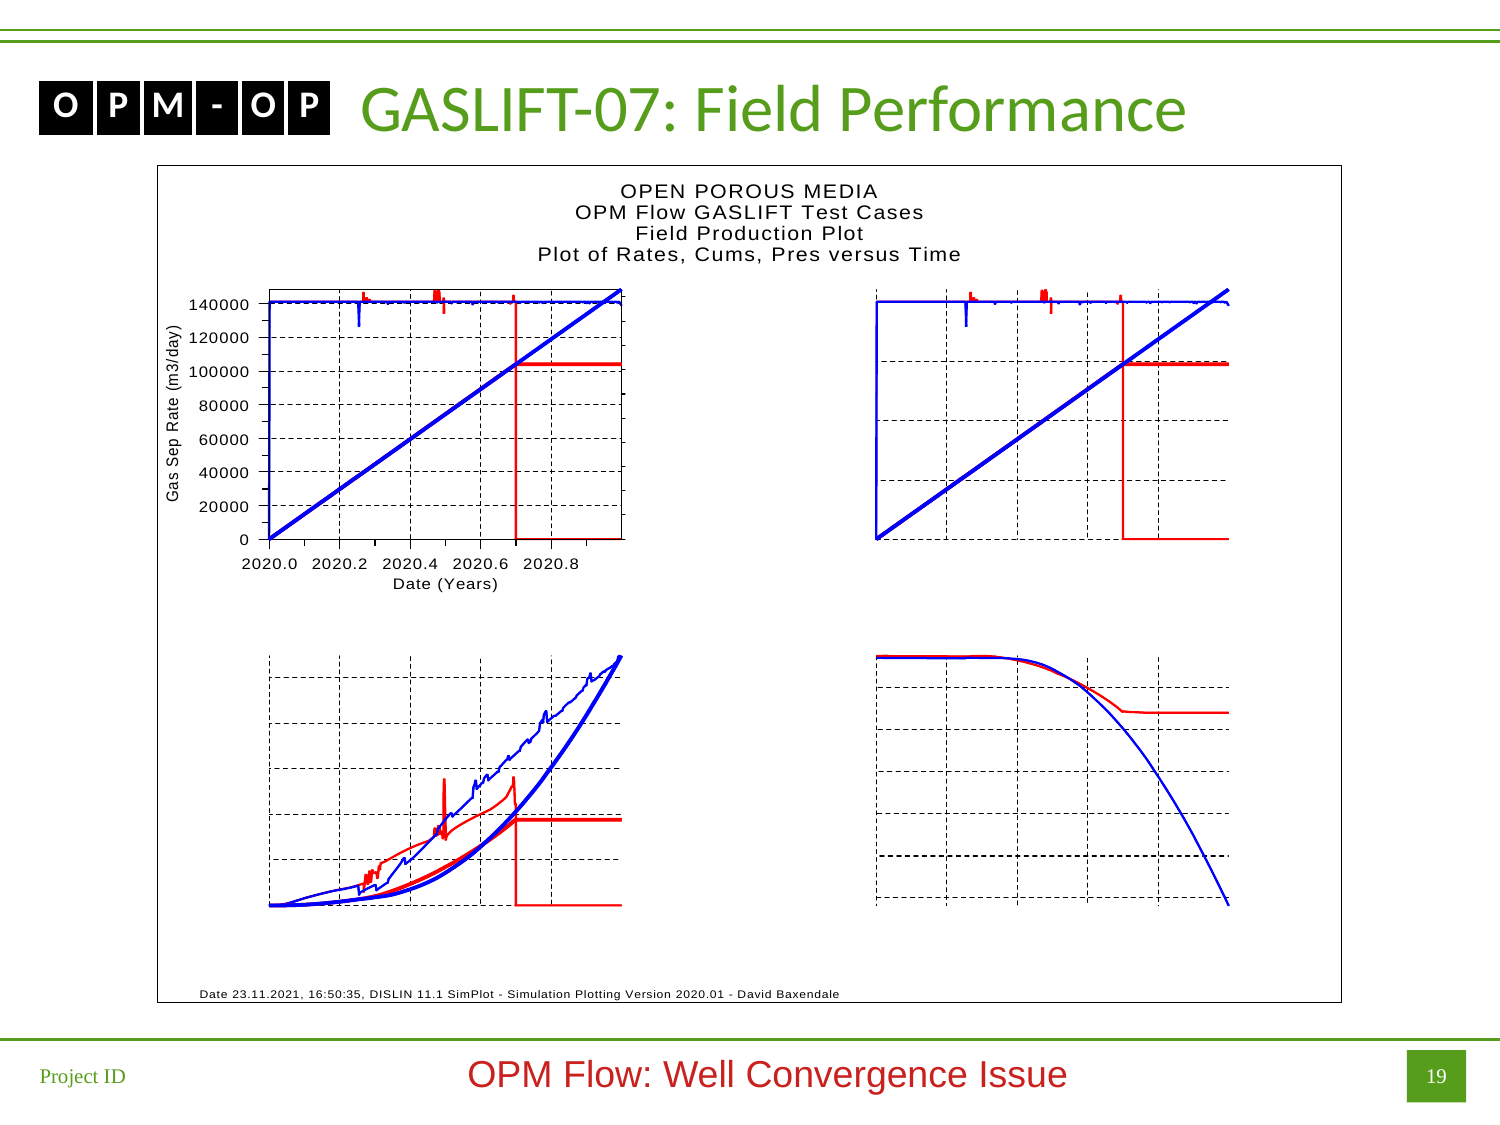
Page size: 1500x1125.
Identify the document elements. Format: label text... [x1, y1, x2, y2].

picture [157, 165, 1343, 1004]
title GASLIFT-07: Field Performance [360, 77, 1425, 153]
text_box OPM Flow: Well Convergence Issue [200, 1046, 1335, 1110]
